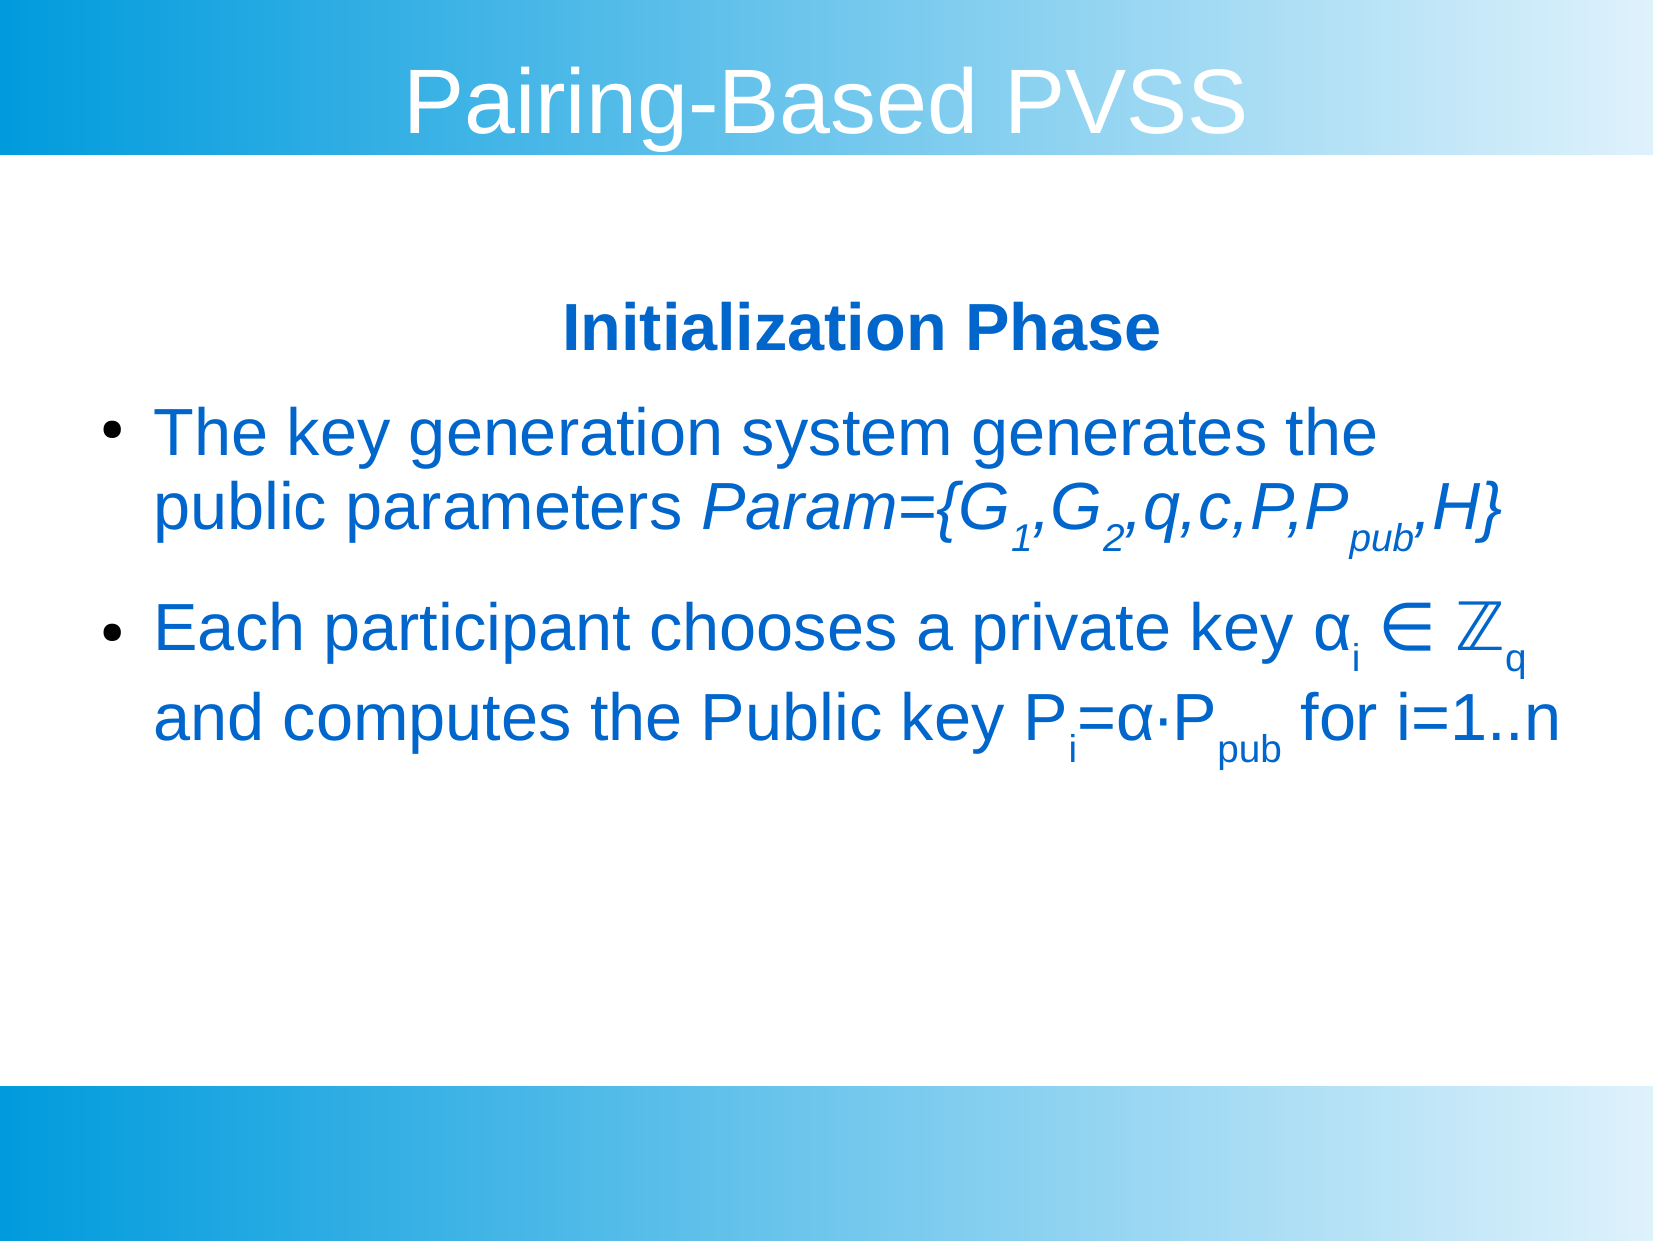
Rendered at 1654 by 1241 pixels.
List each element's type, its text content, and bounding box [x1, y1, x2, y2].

title Pairing-Based PVSS [82, 49, 1571, 155]
list Initialization Phase The key generation system generates the public parameters Param={G1,G2,q,c,P,Ppub,H} Each participant chooses a private key αi ∈ ℤq and computes the Public key Pi=α∙Ppub for i=1..n [82, 290, 1571, 1010]
